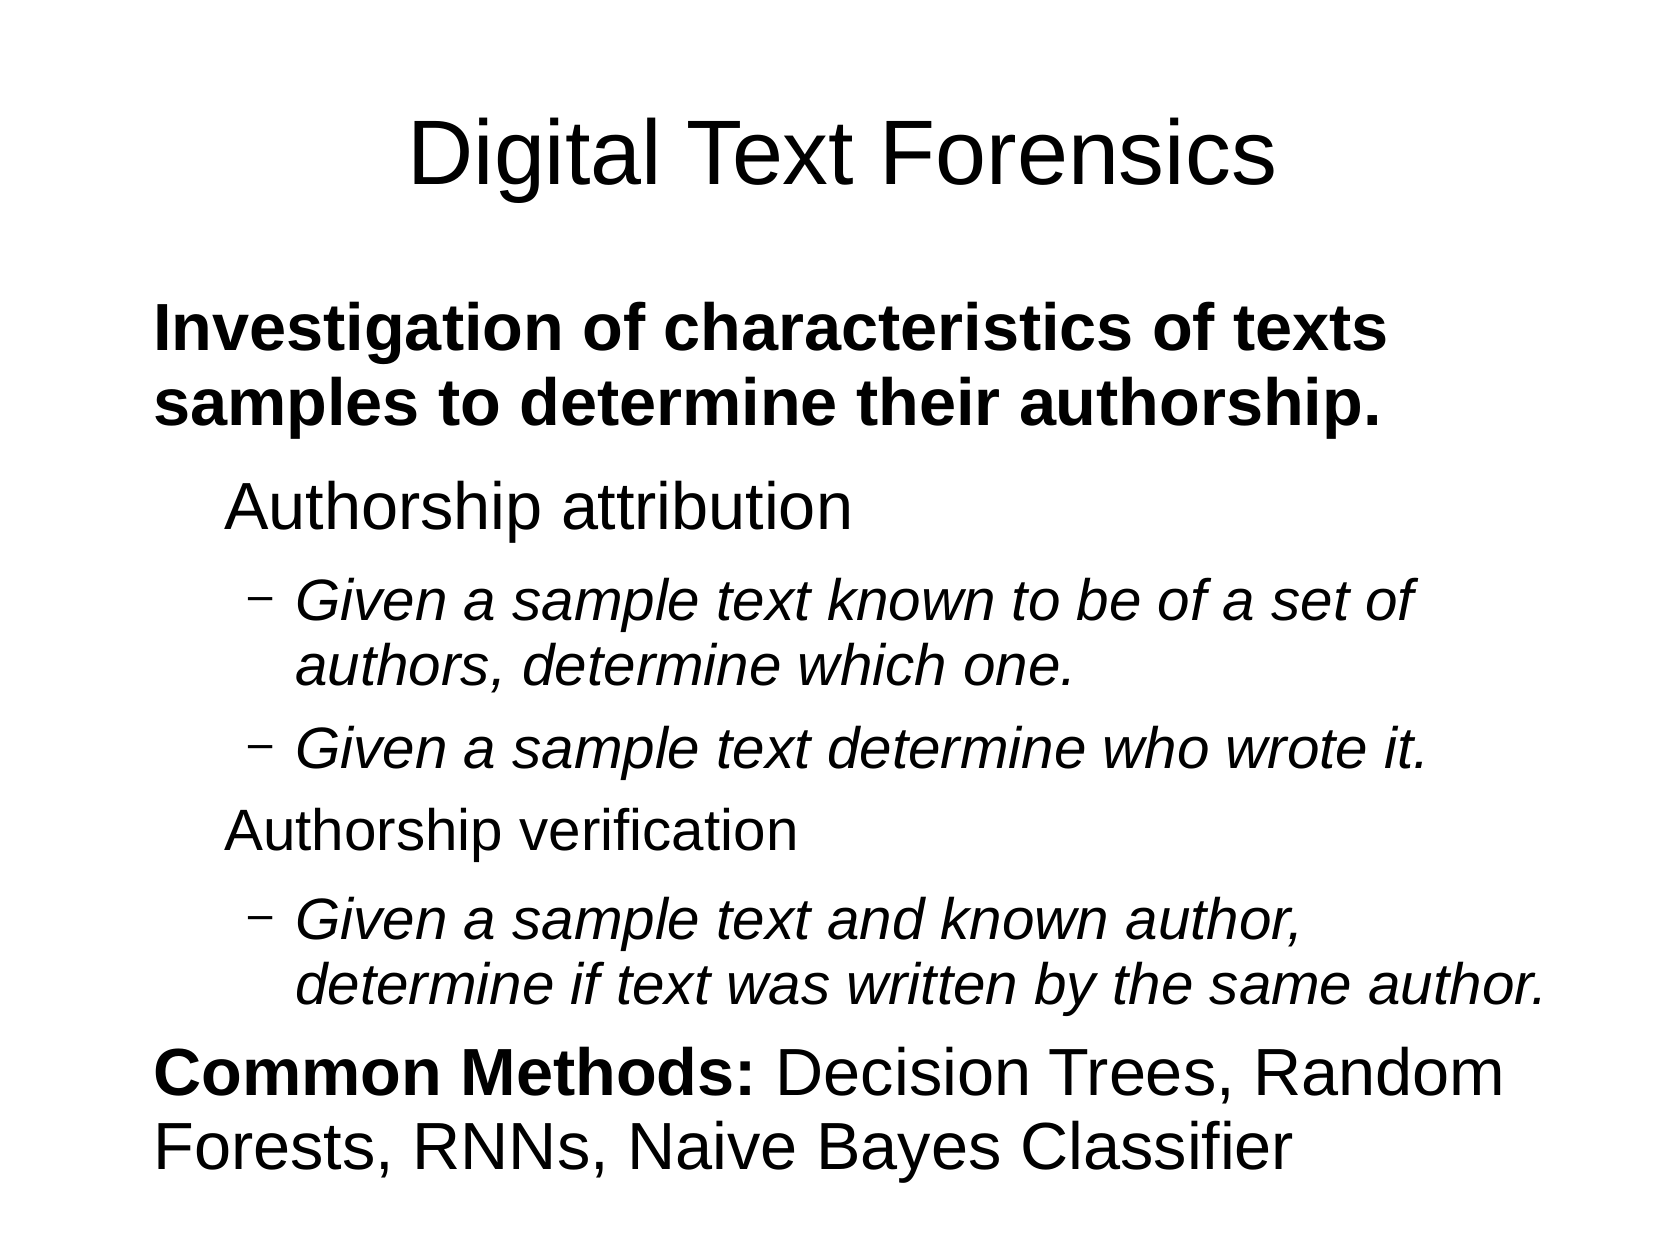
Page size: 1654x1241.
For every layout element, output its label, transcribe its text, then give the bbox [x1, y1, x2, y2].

list Investigation of characteristics of texts samples to determine their authorship. Authorship attribution Given a sample text known to be of a set of authors, determine which one. Given a sample text determine who wrote it. Authorship verification Given a sample text and known author, determine if text was written by the same author. Common Methods: Decision Trees, Random Forests, RNNs, Naive Bayes Classifier [82, 290, 1571, 1185]
title Digital Text Forensics [82, 49, 1571, 257]
